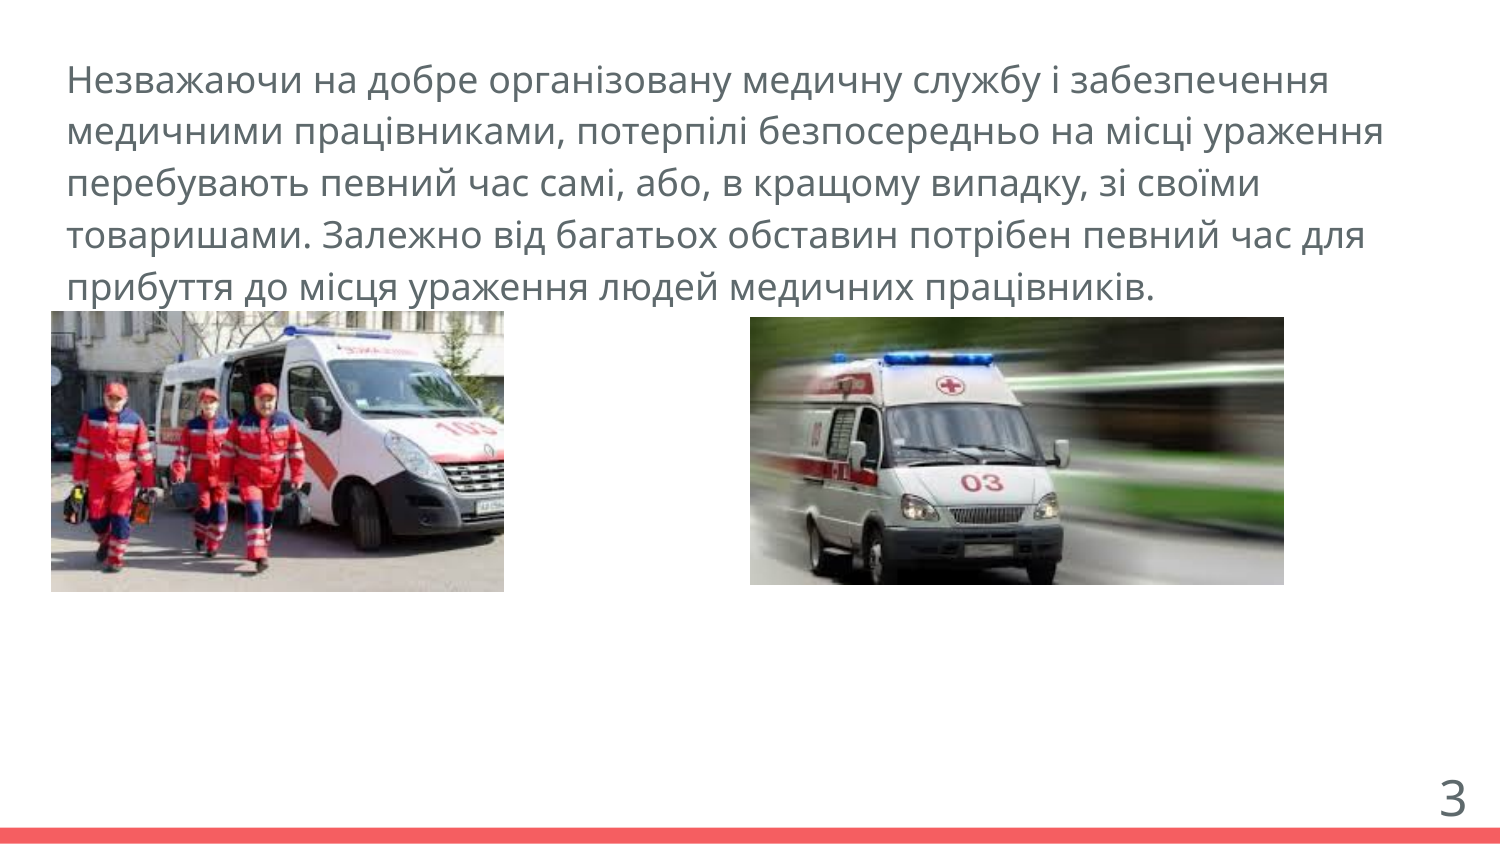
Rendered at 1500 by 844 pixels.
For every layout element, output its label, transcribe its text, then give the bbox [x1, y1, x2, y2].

list Незважаючи на добре організовану медичну службу і забезпечення медичними працівниками, потерпілі безпосередньо на місці ураження перебувають певний час самі, або, в кращому випадку, зі своїми товаришами. Залежно від багатьох обставин потрібен певний час для прибуття до місця ураження людей медичних працівників. [51, 33, 1449, 750]
picture [51, 311, 504, 592]
picture [750, 317, 1284, 585]
slide_number <number> [1392, 767, 1483, 833]
